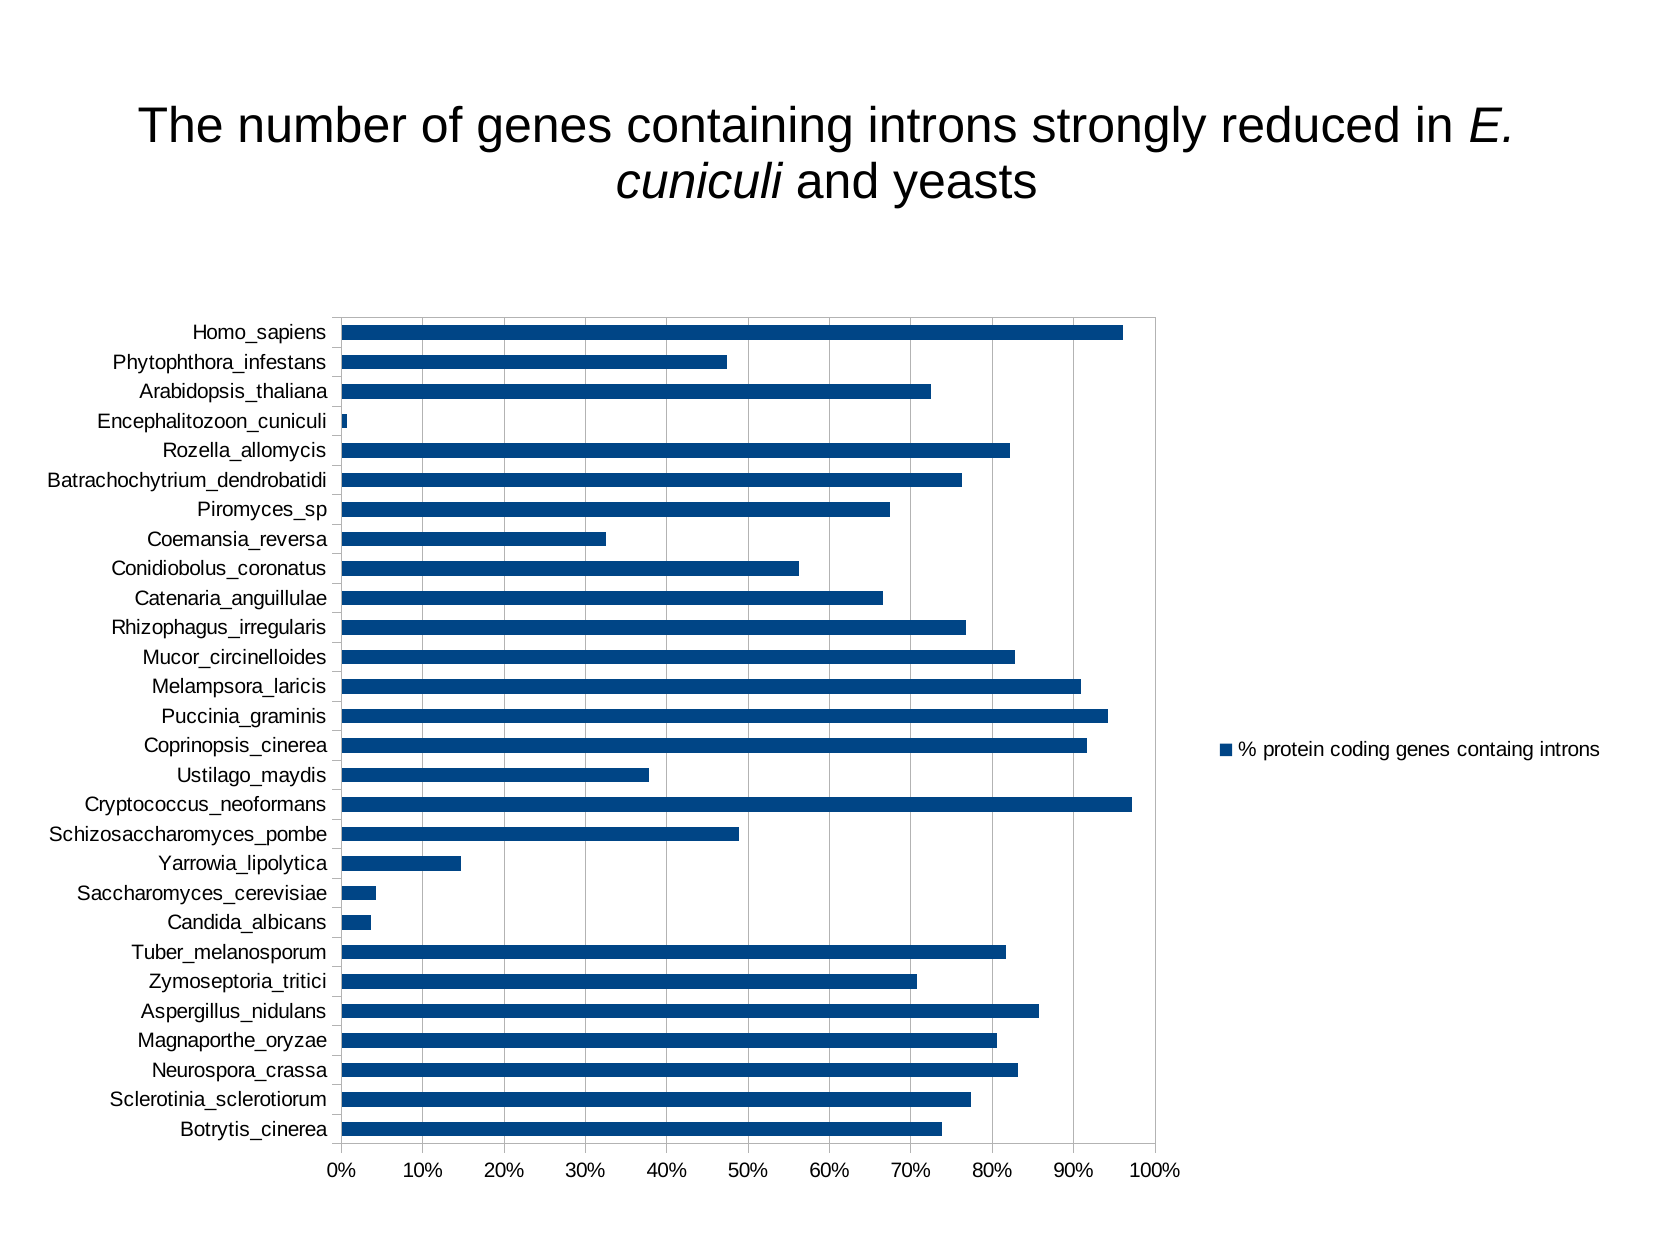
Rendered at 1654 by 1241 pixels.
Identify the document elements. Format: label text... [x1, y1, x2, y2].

chart [15, 299, 1621, 1201]
title The number of genes containing introns strongly reduced in E. cuniculi and yeasts [82, 49, 1571, 257]
